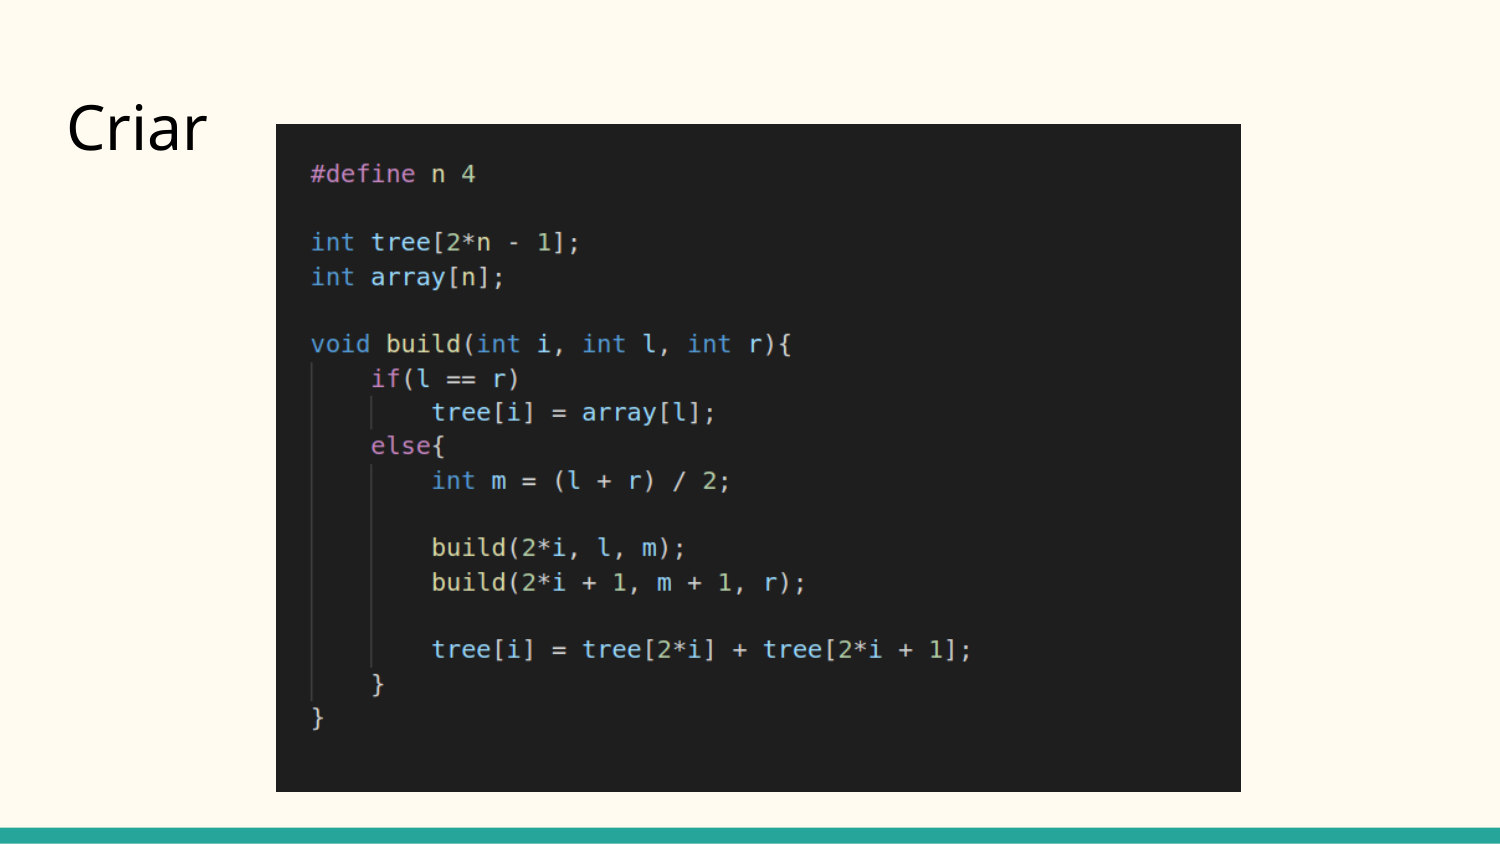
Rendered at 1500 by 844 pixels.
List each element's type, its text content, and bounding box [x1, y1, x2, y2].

title Criar [51, 72, 1449, 174]
picture [276, 124, 1241, 792]
